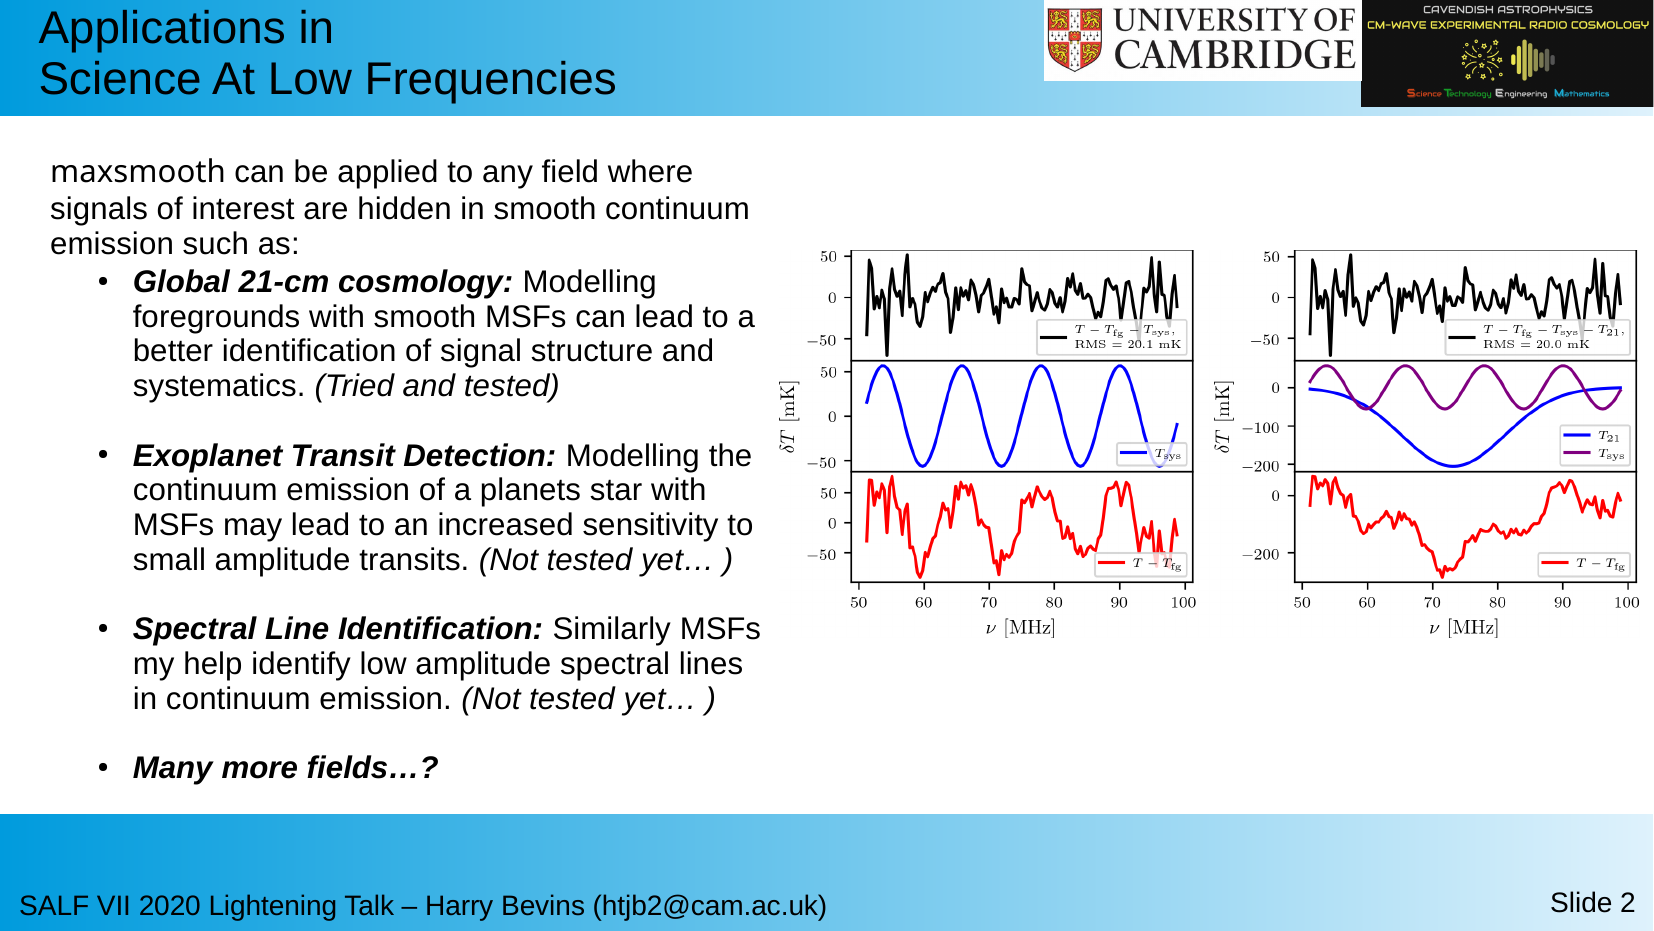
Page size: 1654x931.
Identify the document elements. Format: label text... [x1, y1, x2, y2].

picture [779, 250, 1640, 638]
text_box SALF VII 2020 Lightening Talk – Harry Bevins (htjb2@cam.ac.uk) [4, 882, 875, 931]
text_box Global 21-cm cosmology: Modelling foregrounds with smooth MSFs can lead to a better identification of signal structure and systematics. (Tried and tested) Exoplanet Transit Detection: Modelling the continuum emission of a planets star with MSFs may lead to an increased sensitivity to small amplitude transits. (Not tested yet… ) Spectral Line Identification: Similarly MSFs my help identify low amplitude spectral lines in continuum emission. (Not tested yet… ) Many more fields…? [82, 256, 780, 863]
text_box maxsmooth can be applied to any field where signals of interest are hidden in smooth continuum emission such as: [35, 141, 768, 792]
text_box Slide 2 [1535, 879, 1651, 927]
picture [1124, 0, 1654, 107]
text_box Applications in Science At Low Frequencies [23, 0, 1124, 121]
